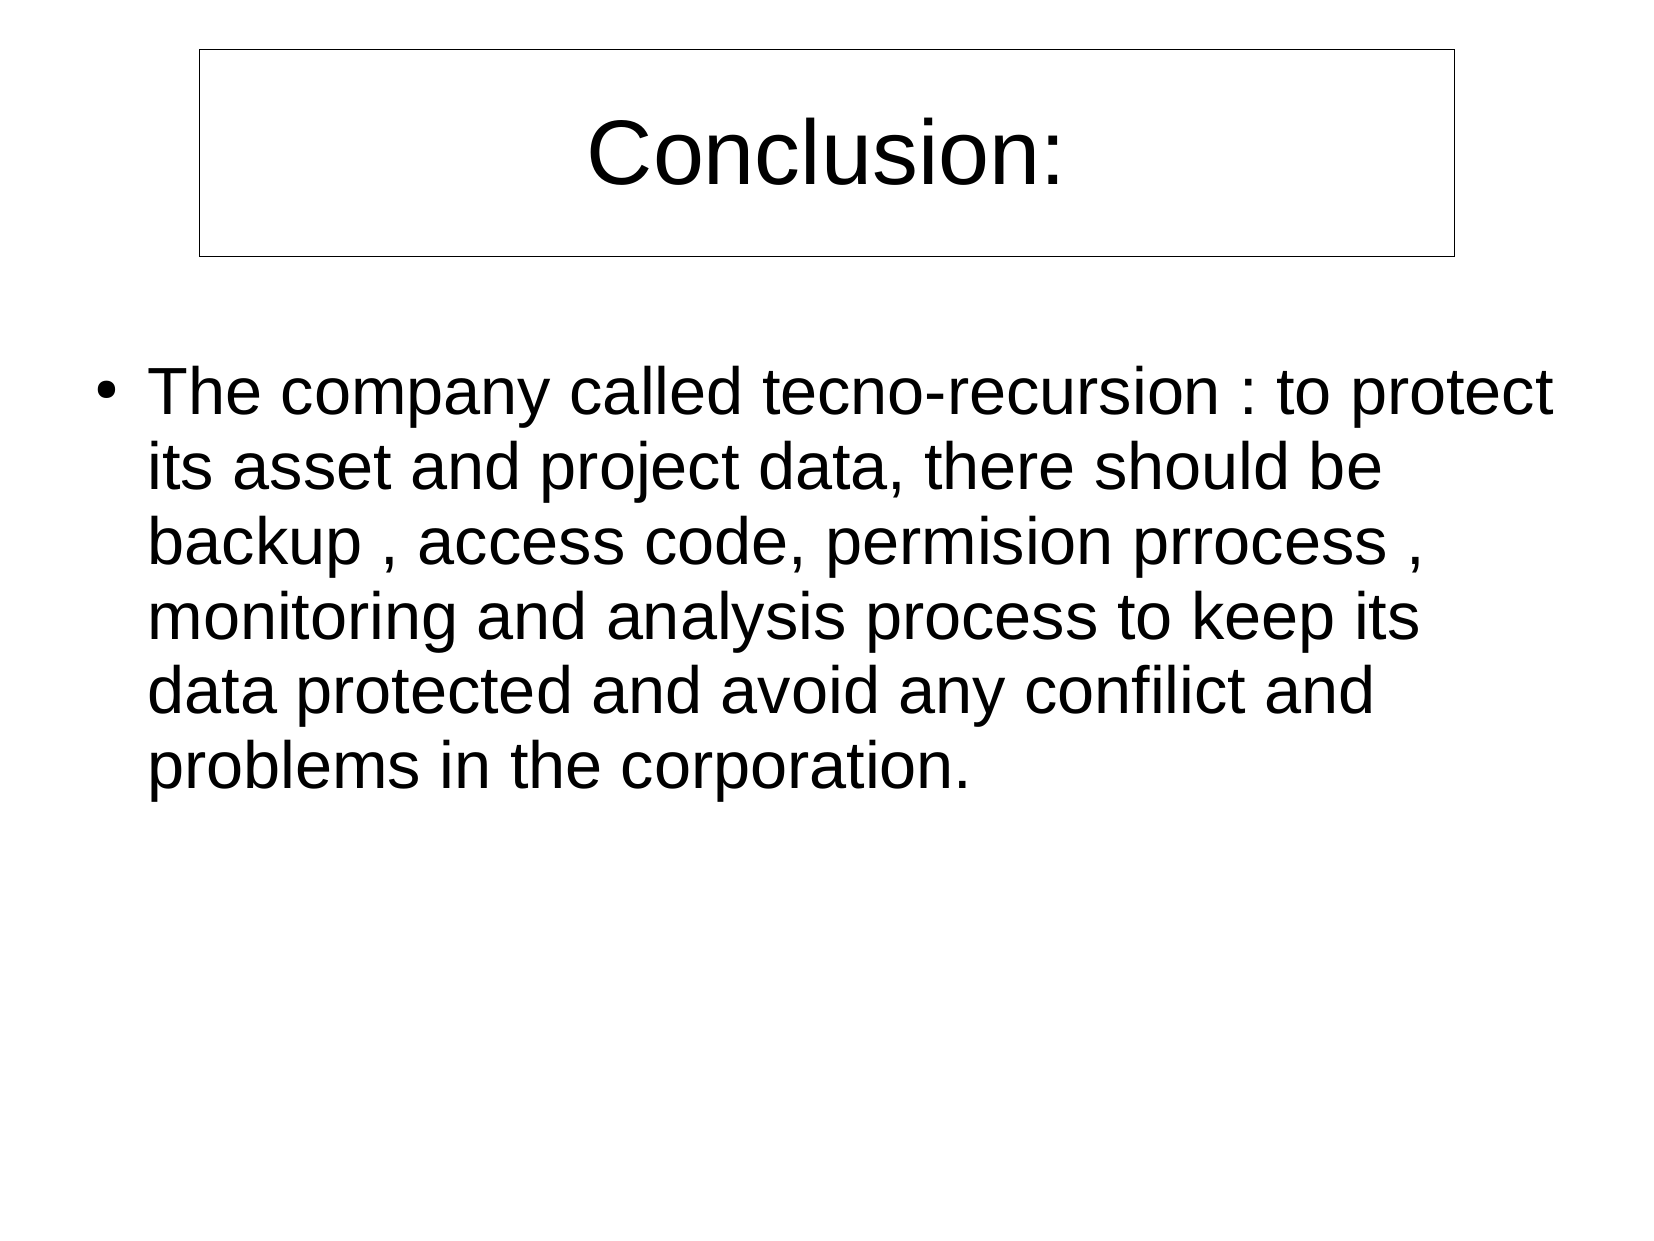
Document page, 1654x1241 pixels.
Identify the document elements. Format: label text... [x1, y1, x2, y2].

list The company called tecno-recursion : to protect its asset and project data, there should be backup , access code, permision prrocess , monitoring and analysis process to keep its data protected and avoid any confilict and problems in the corporation. [76, 354, 1565, 1074]
title Conclusion: [199, 49, 1455, 257]
